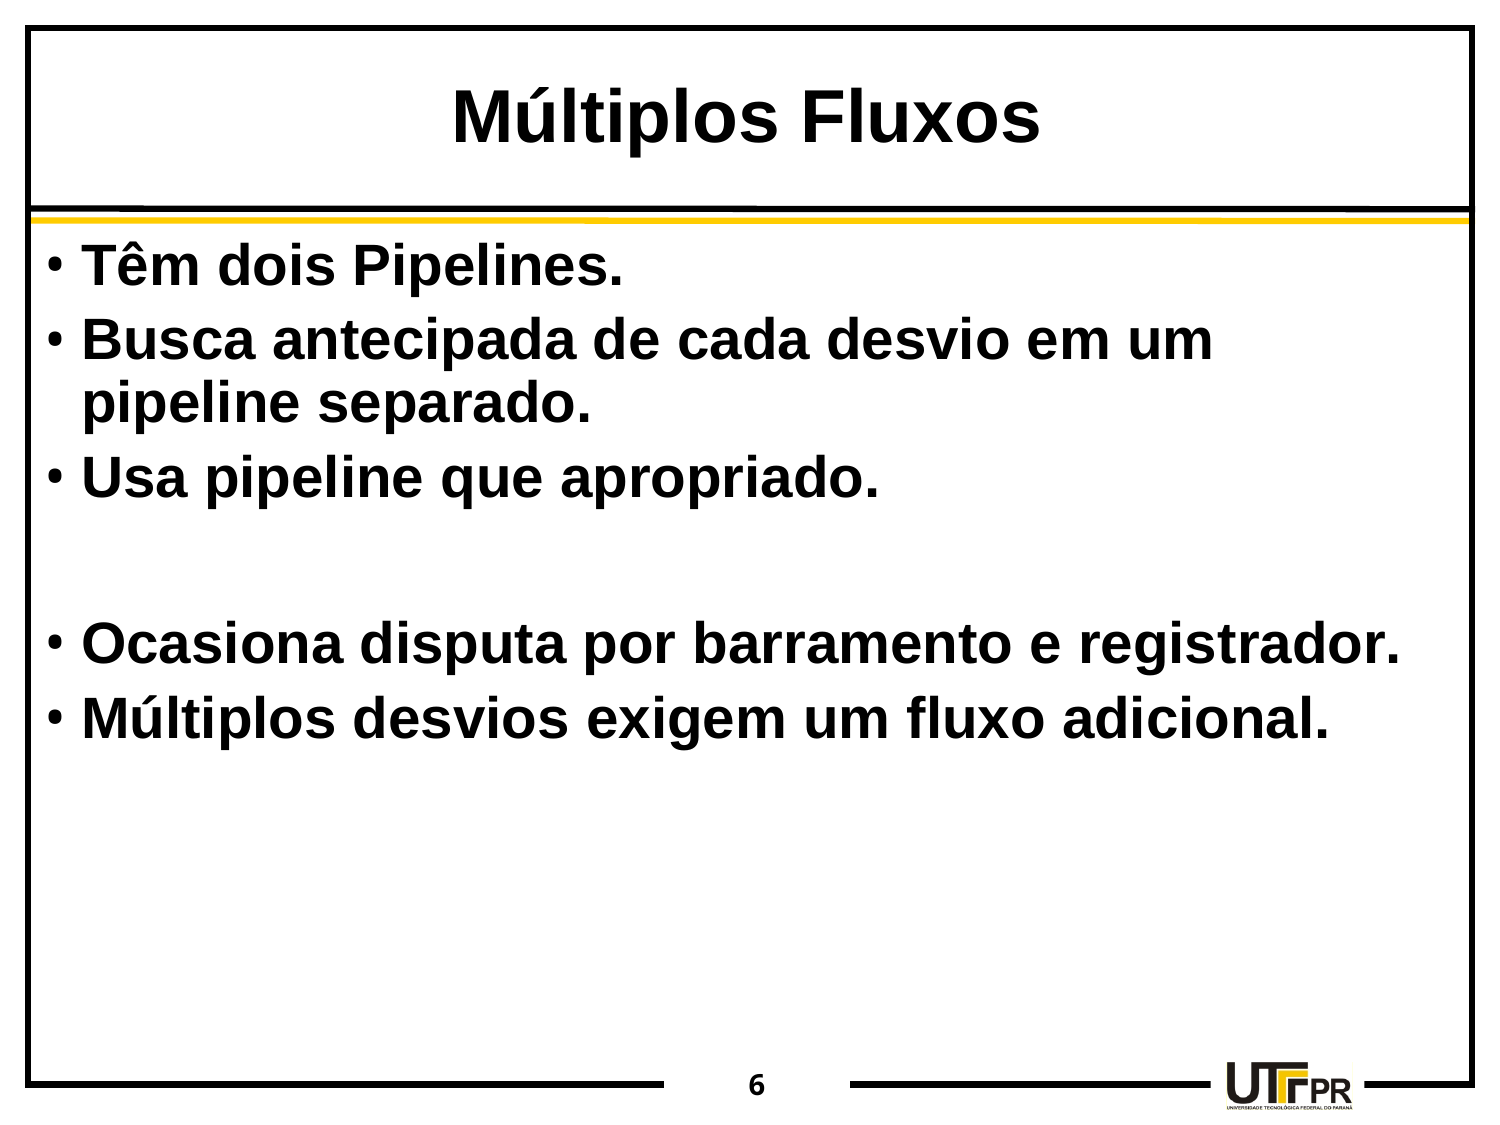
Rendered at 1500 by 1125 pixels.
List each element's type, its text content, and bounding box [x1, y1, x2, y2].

picture [1226, 1062, 1353, 1110]
list Têm dois Pipelines. Busca antecipada de cada desvio em um pipeline separado. Usa pipeline que apropriado. Ocasiona disputa por barramento e registrador. Múltiplos desvios exigem um fluxo adicional. [29, 227, 1460, 896]
title Múltiplos Fluxos [23, 35, 1471, 201]
